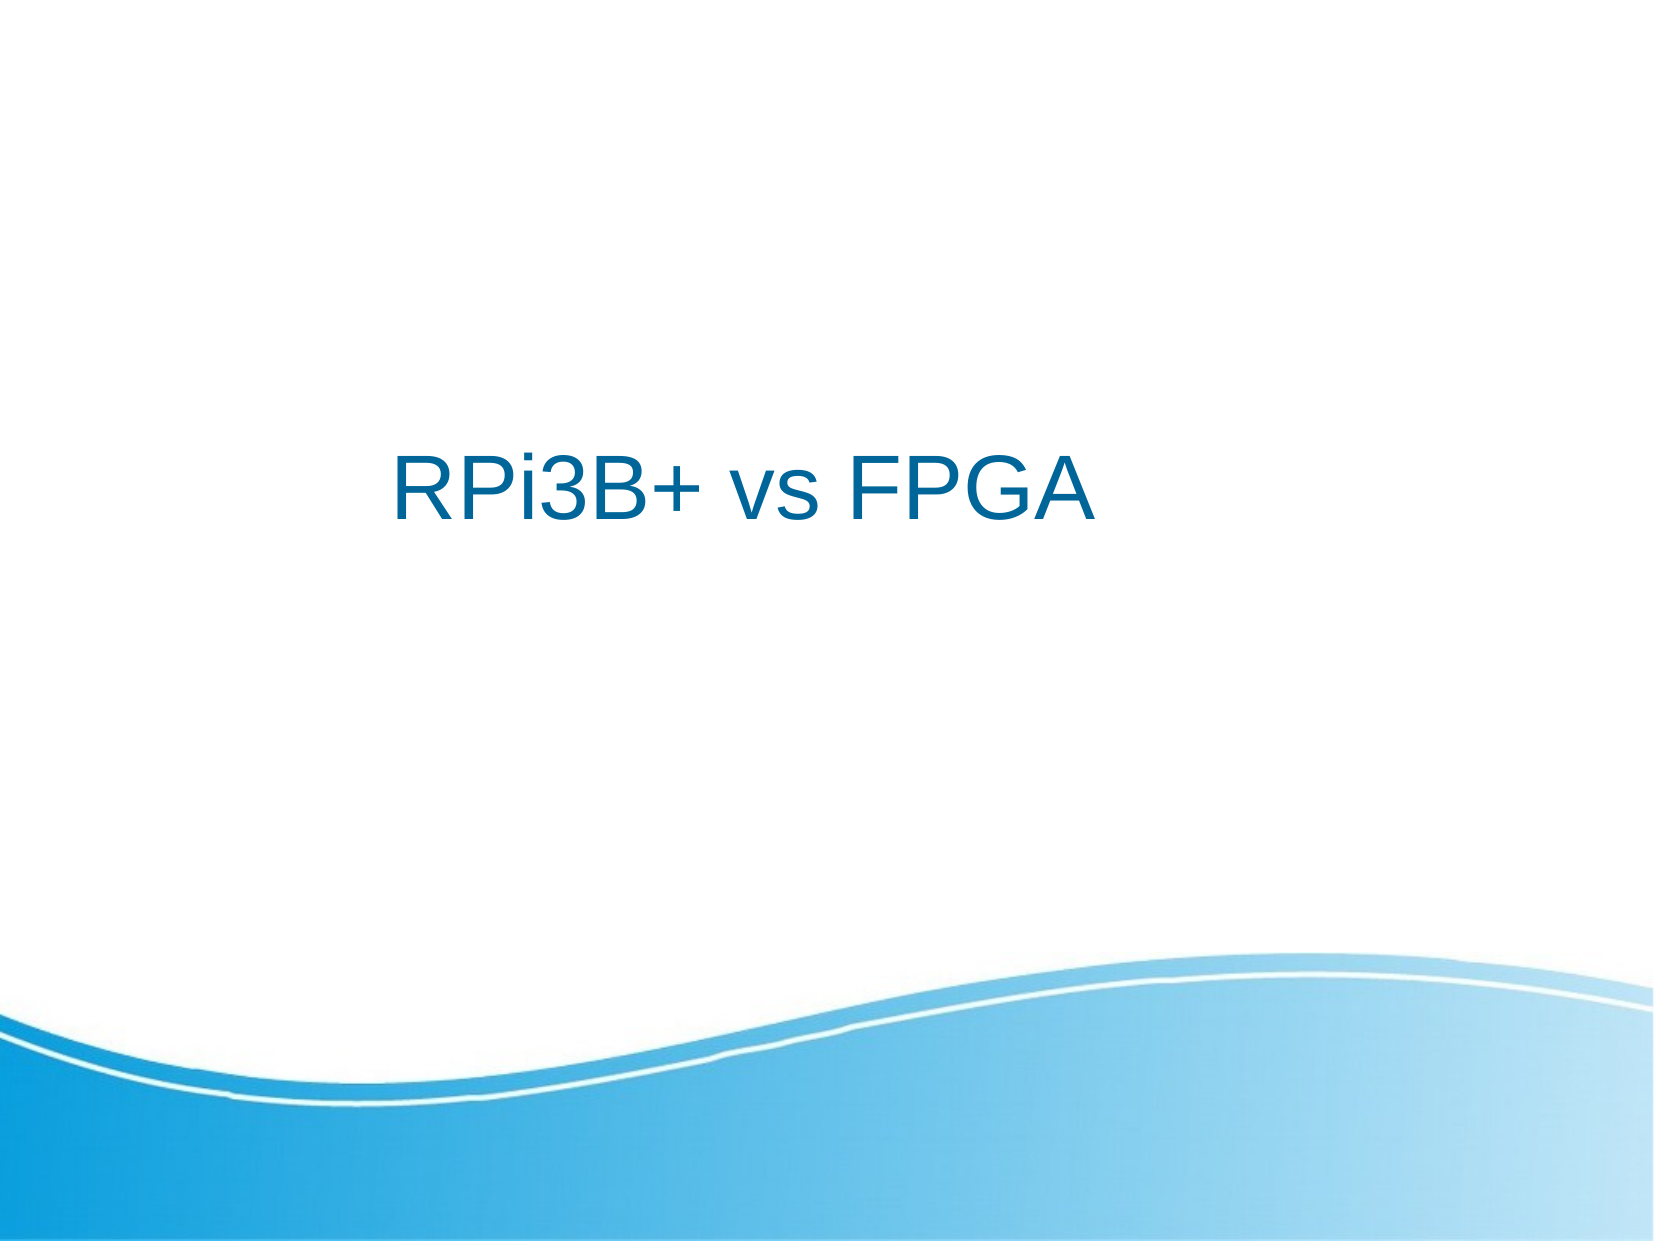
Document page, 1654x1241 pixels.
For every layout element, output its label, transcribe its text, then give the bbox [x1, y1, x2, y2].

title RPi3B+ vs FPGA [0, 384, 1489, 592]
picture [0, 952, 1654, 1241]
